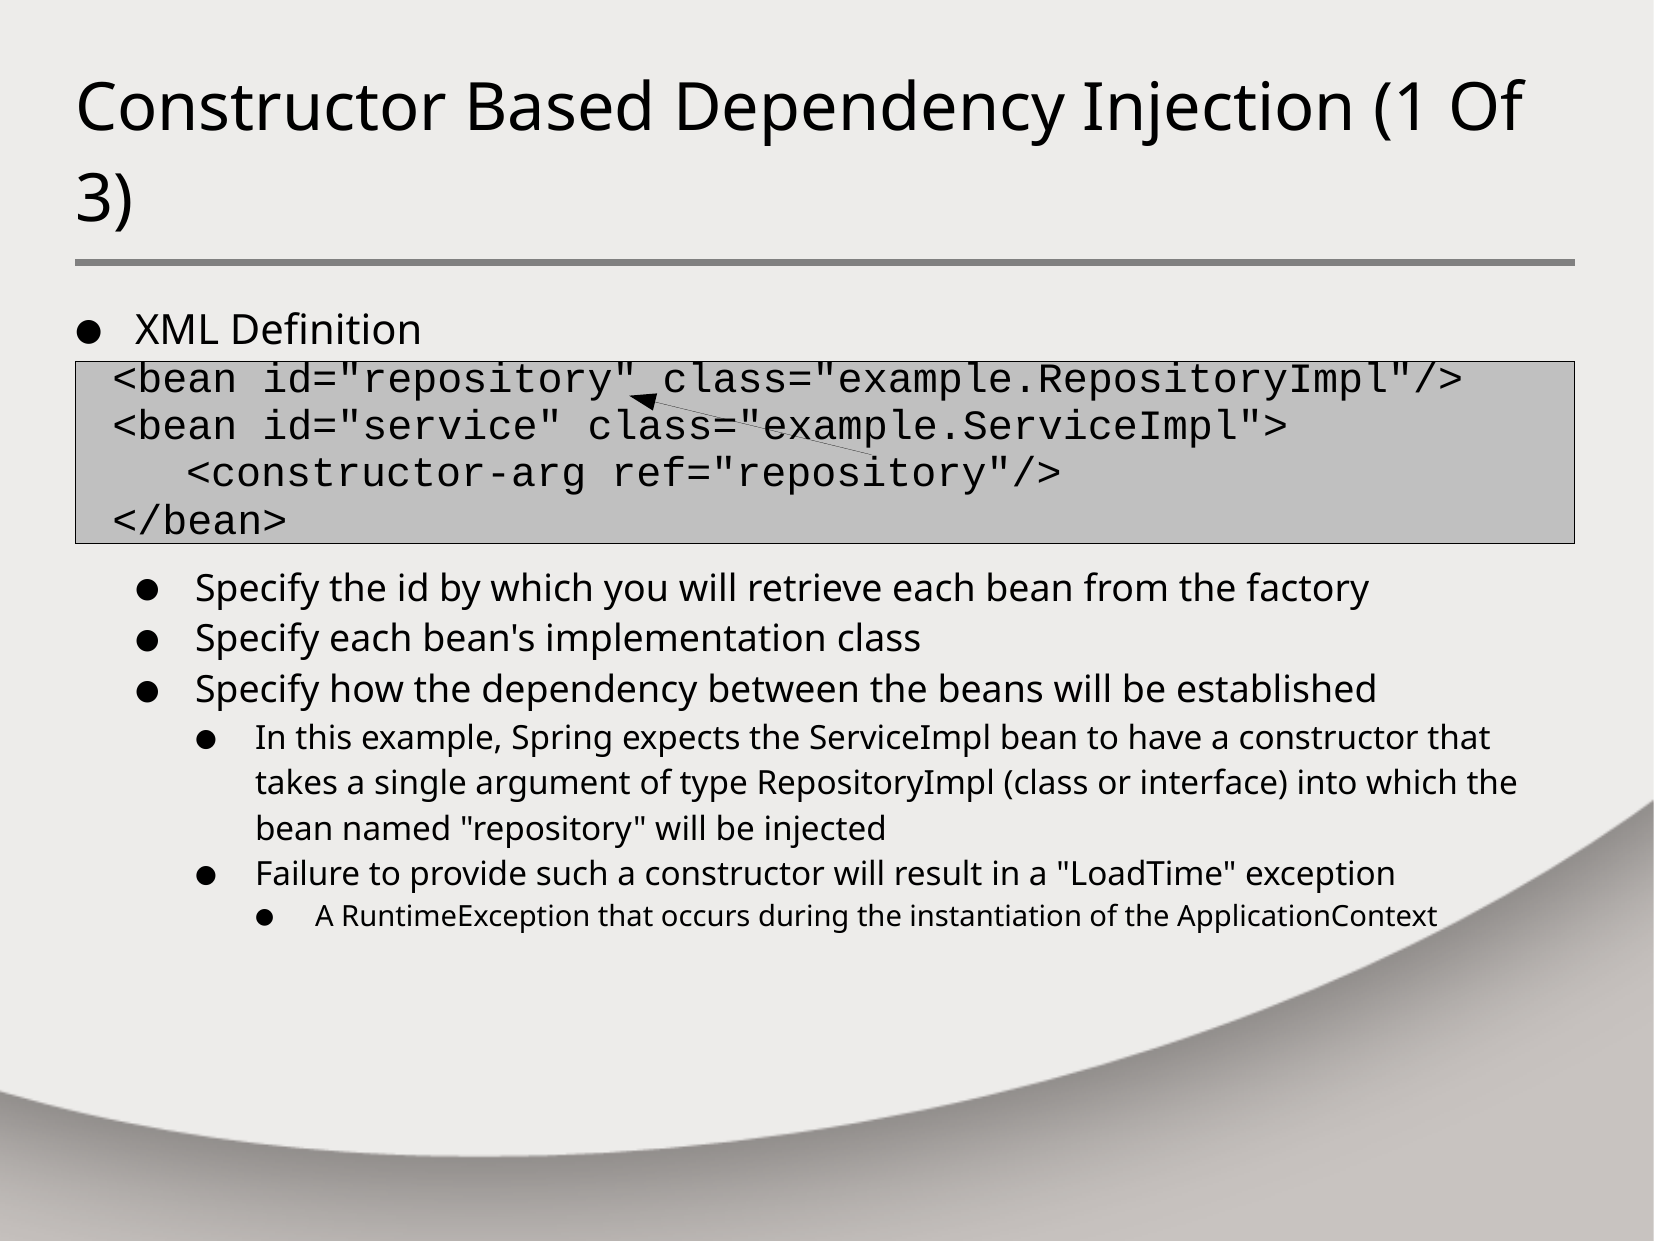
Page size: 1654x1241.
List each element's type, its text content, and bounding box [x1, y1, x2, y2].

text_box <bean id="repository" class="example.RepositoryImpl"/> <bean id="service" class="example.ServiceImpl"> <constructor-arg ref="repository"/> </bean> [75, 361, 1575, 544]
list XML Definition Specify the id by which you will retrieve each bean from the factory Specify each bean's implementation class Specify how the dependency between the beans will be established In this example, Spring expects the ServiceImpl bean to have a constructor that takes a single argument of type RepositoryImpl (class or interface) into which the bean named "repository" will be injected Failure to provide such a constructor will result in a "LoadTime" exception A RuntimeException that occurs during the instantiation of the ApplicationContext [75, 300, 1576, 1163]
picture [0, 0, 1654, 1241]
title Constructor Based Dependency Injection (1 Of 3) [75, 75, 1576, 226]
